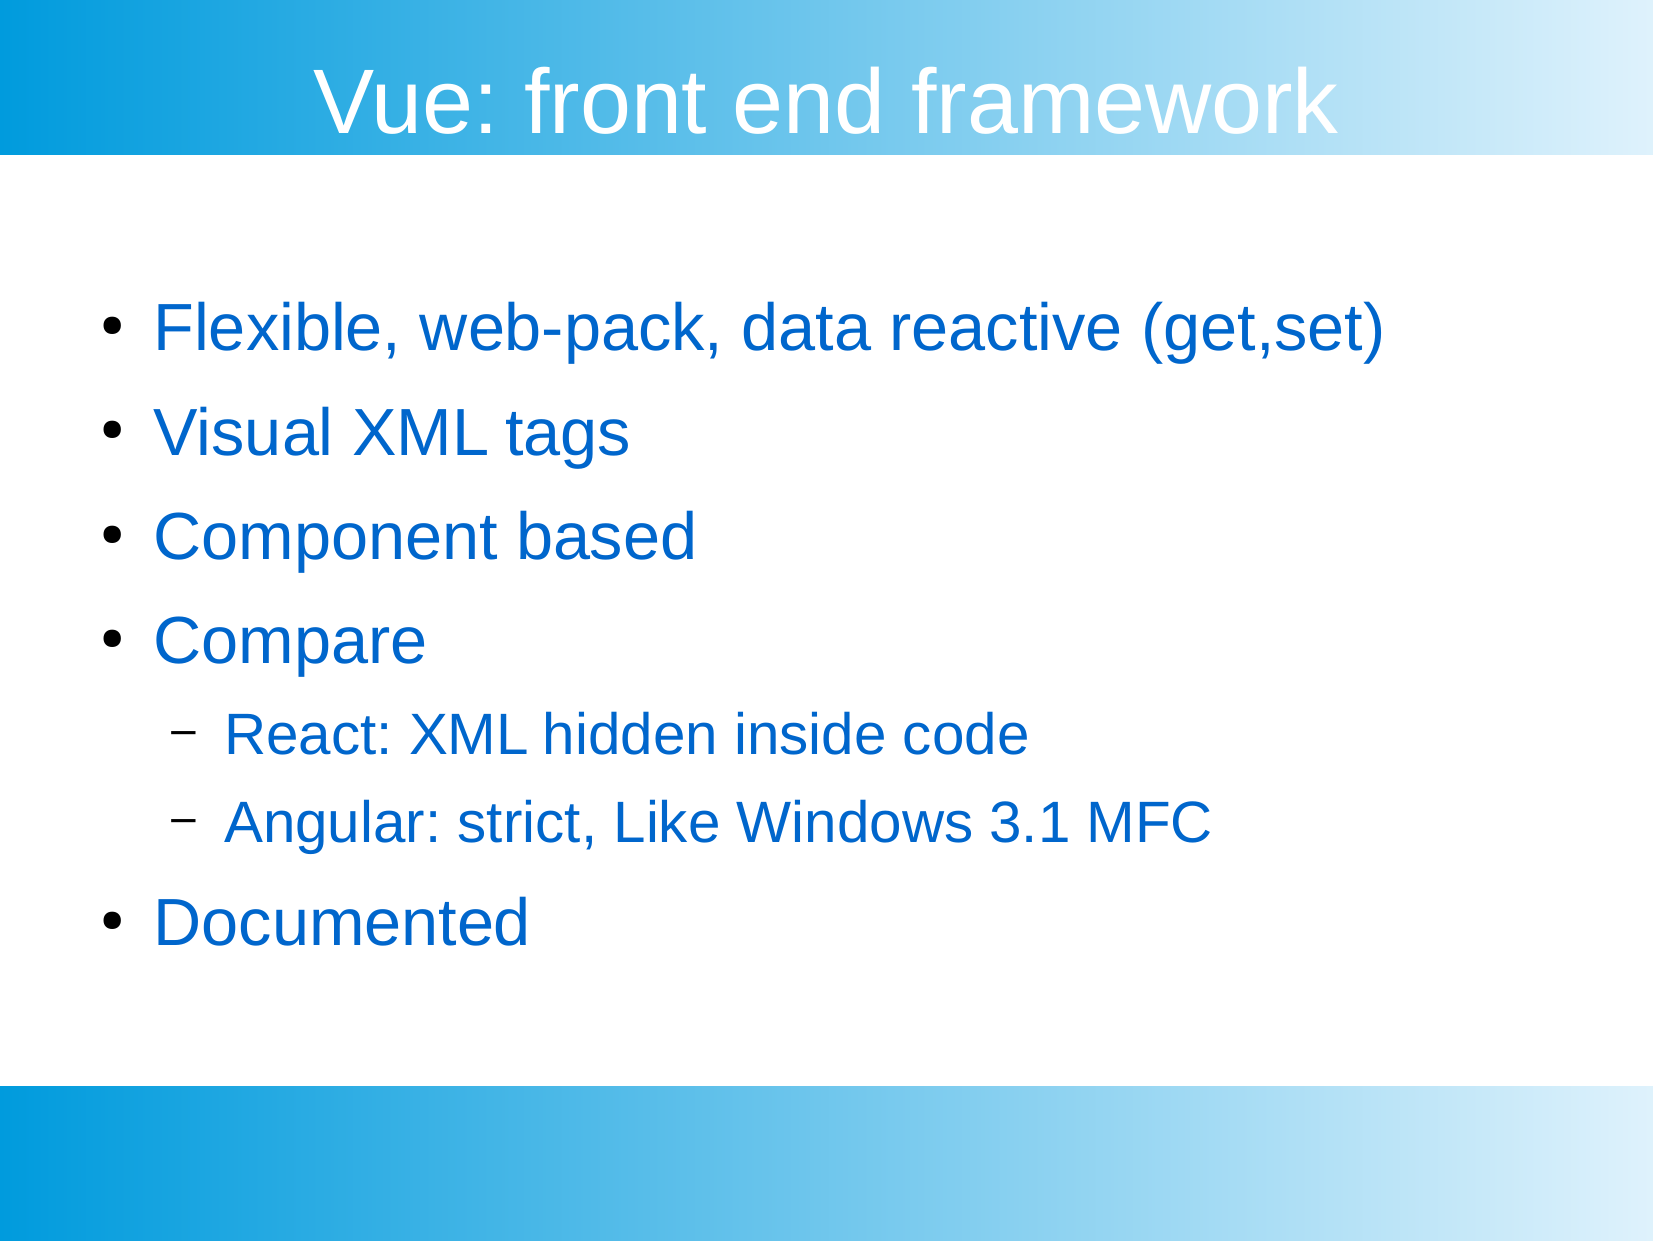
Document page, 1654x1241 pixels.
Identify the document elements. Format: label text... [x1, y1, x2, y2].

list Flexible, web-pack, data reactive (get,set) Visual XML tags Component based Compare React: XML hidden inside code Angular: strict, Like Windows 3.1 MFC Documented [82, 290, 1571, 1010]
title Vue: front end framework [82, 49, 1571, 155]
